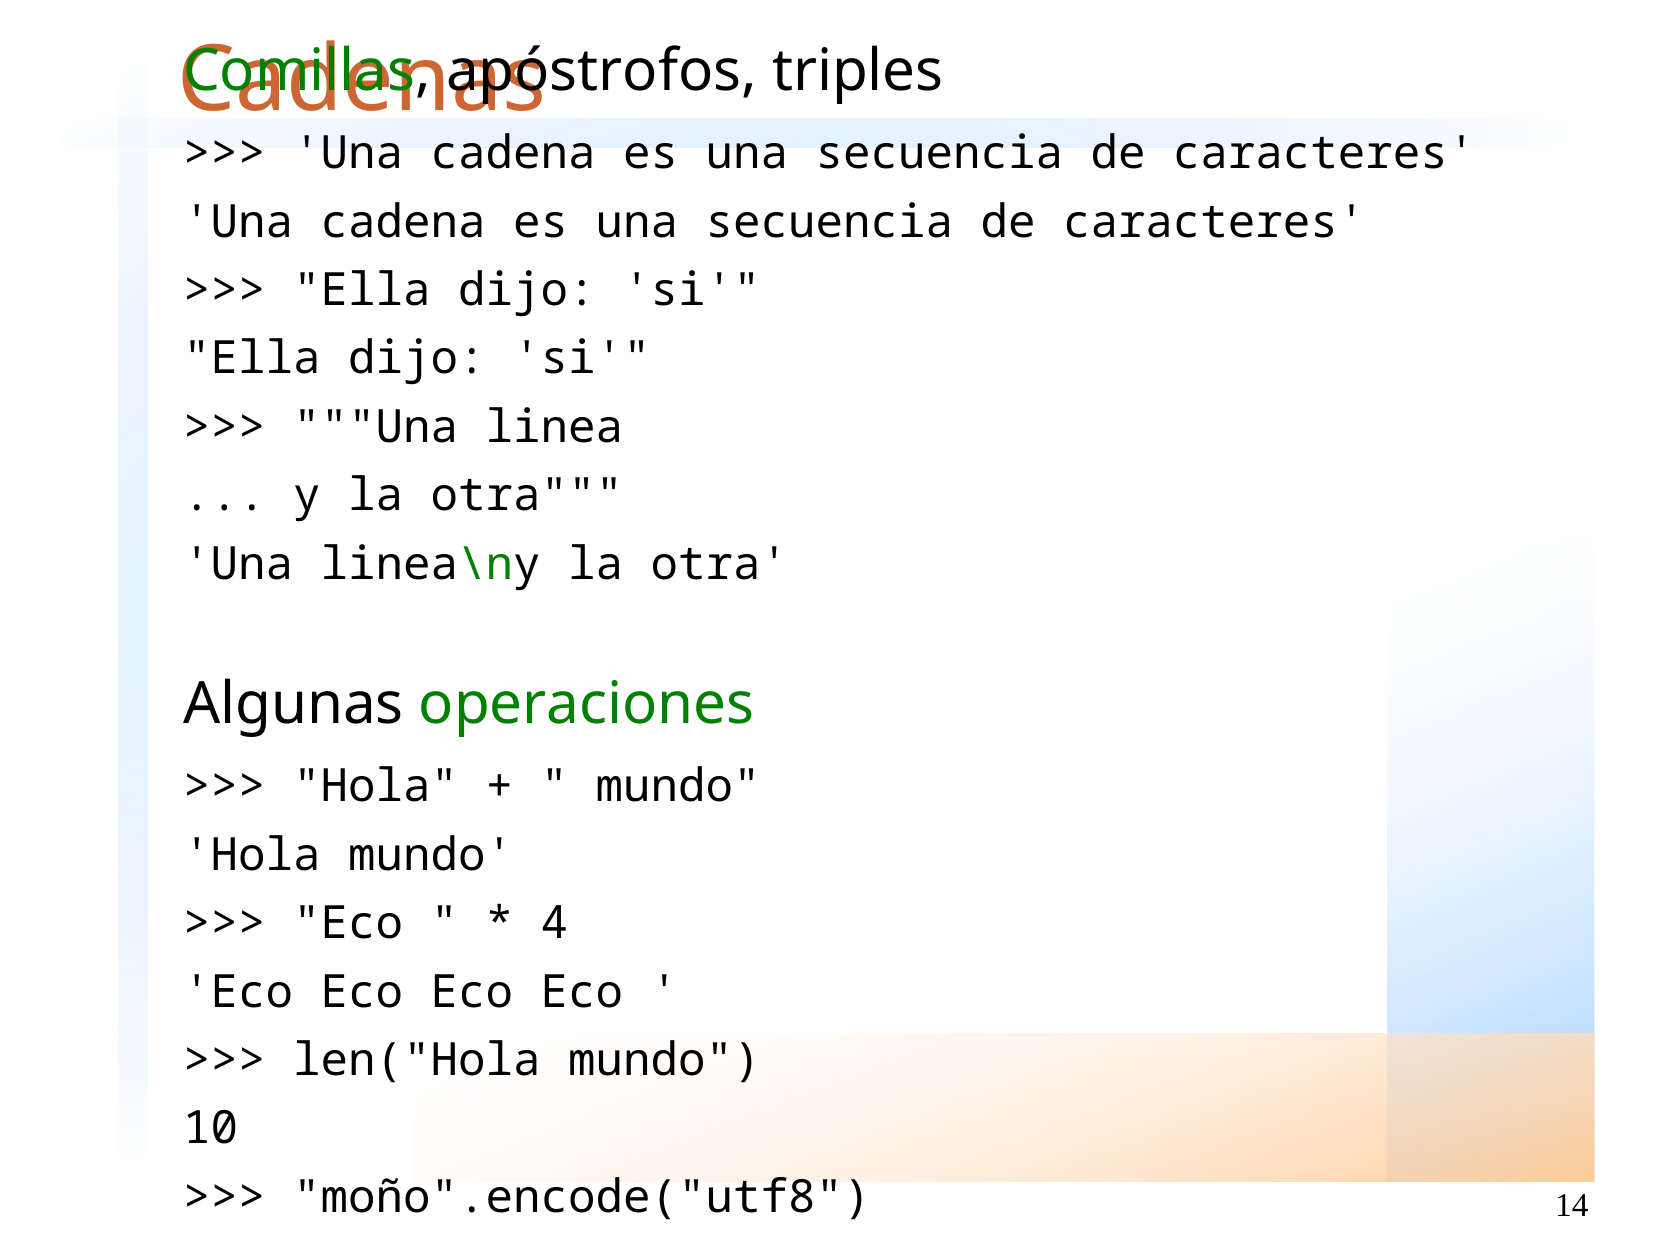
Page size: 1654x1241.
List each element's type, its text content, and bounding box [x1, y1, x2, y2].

text_box Comillas, apóstrofos, triples >>> 'Una cadena es una secuencia de caracteres' 'Una cadena es una secuencia de caracteres' >>> "Ella dijo: 'si'" "Ella dijo: 'si'" >>> """Una linea ... y la otra""" 'Una linea\ny la otra' Algunas operaciones >>> "Hola" + " mundo" 'Hola mundo' >>> "Eco " * 4 'Eco Eco Eco Eco ' >>> len("Hola mundo") 10 >>> "moño".encode("utf8") b'mo\xc3\xb1o' [147, 111, 1595, 1212]
title Cadenas [177, 0, 1595, 111]
